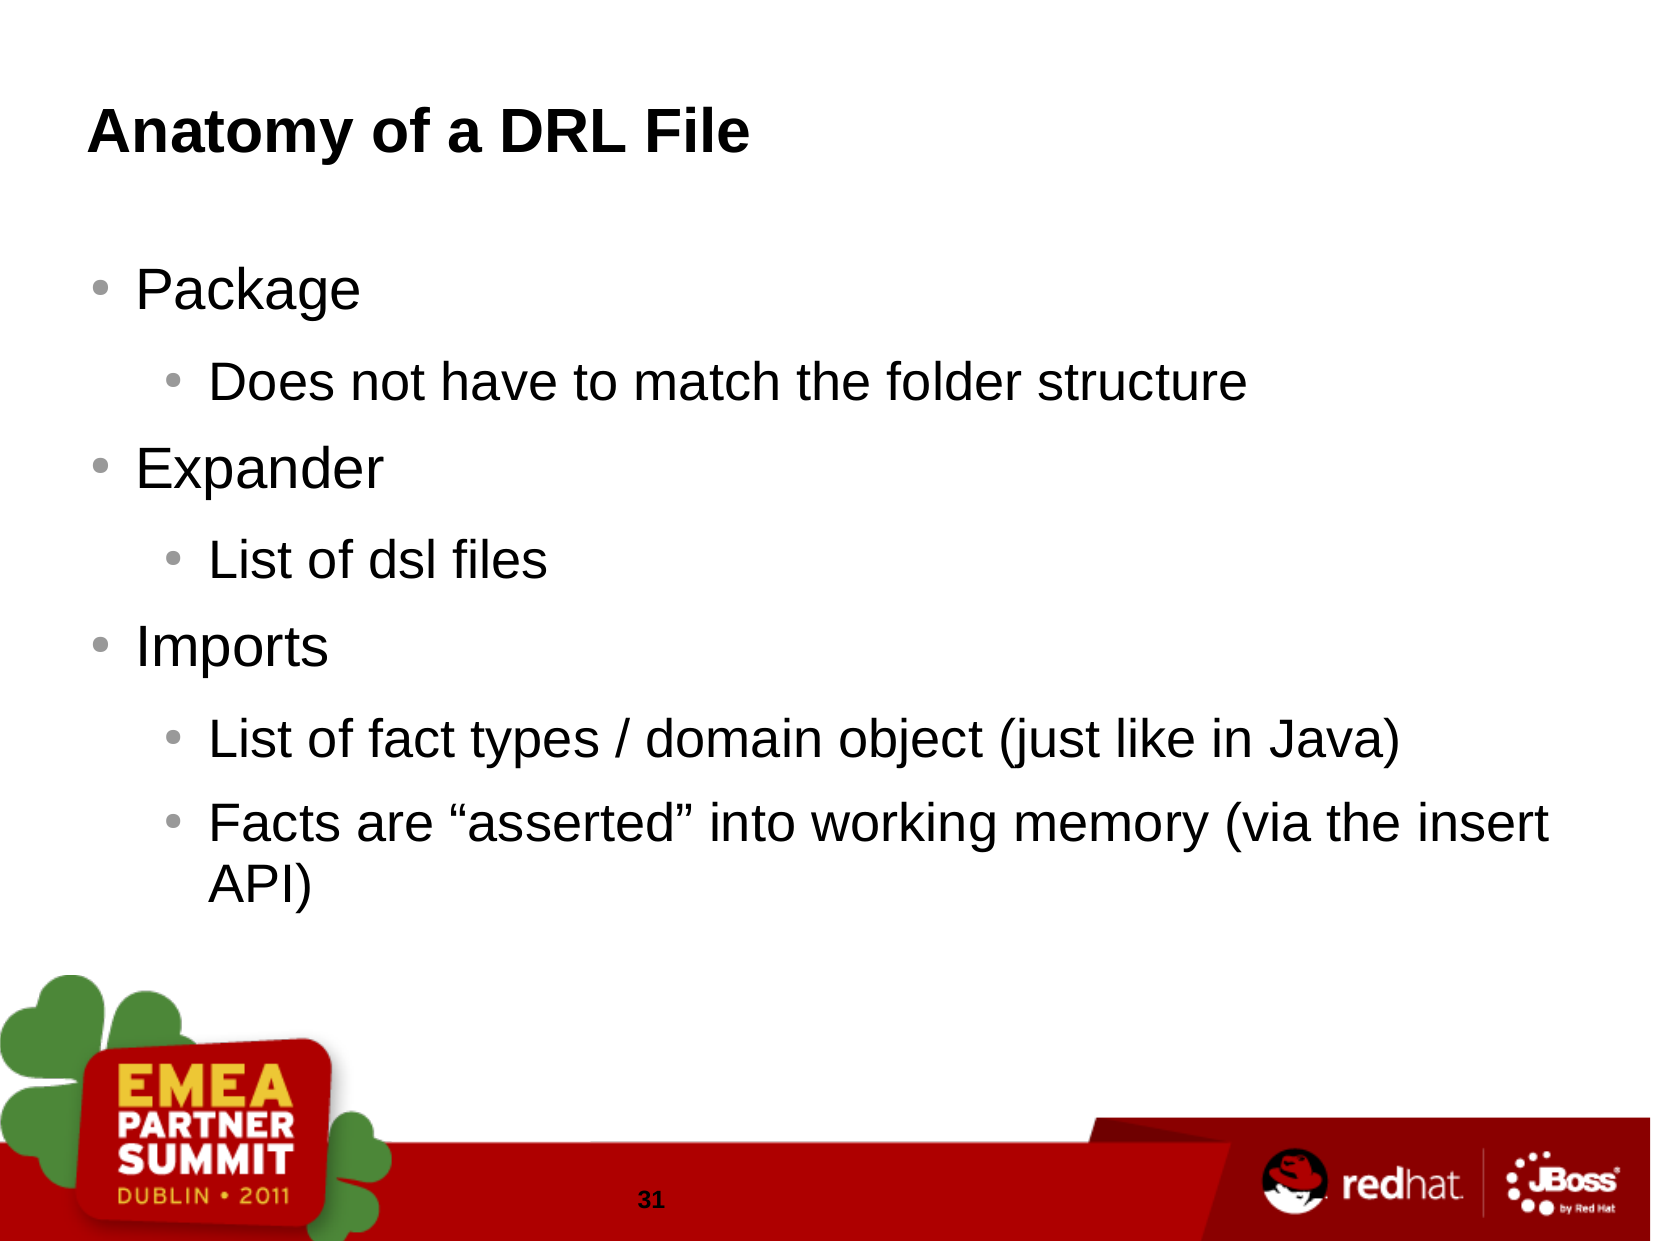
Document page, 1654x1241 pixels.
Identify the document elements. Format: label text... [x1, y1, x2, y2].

title Anatomy of a DRL File [86, 37, 1576, 226]
list Package Does not have to match the folder structure Expander List of dsl files Imports List of fact types / domain object (just like in Java) Facts are “asserted” into working memory (via the insert API) [75, 256, 1564, 1051]
picture [0, 975, 1651, 1241]
